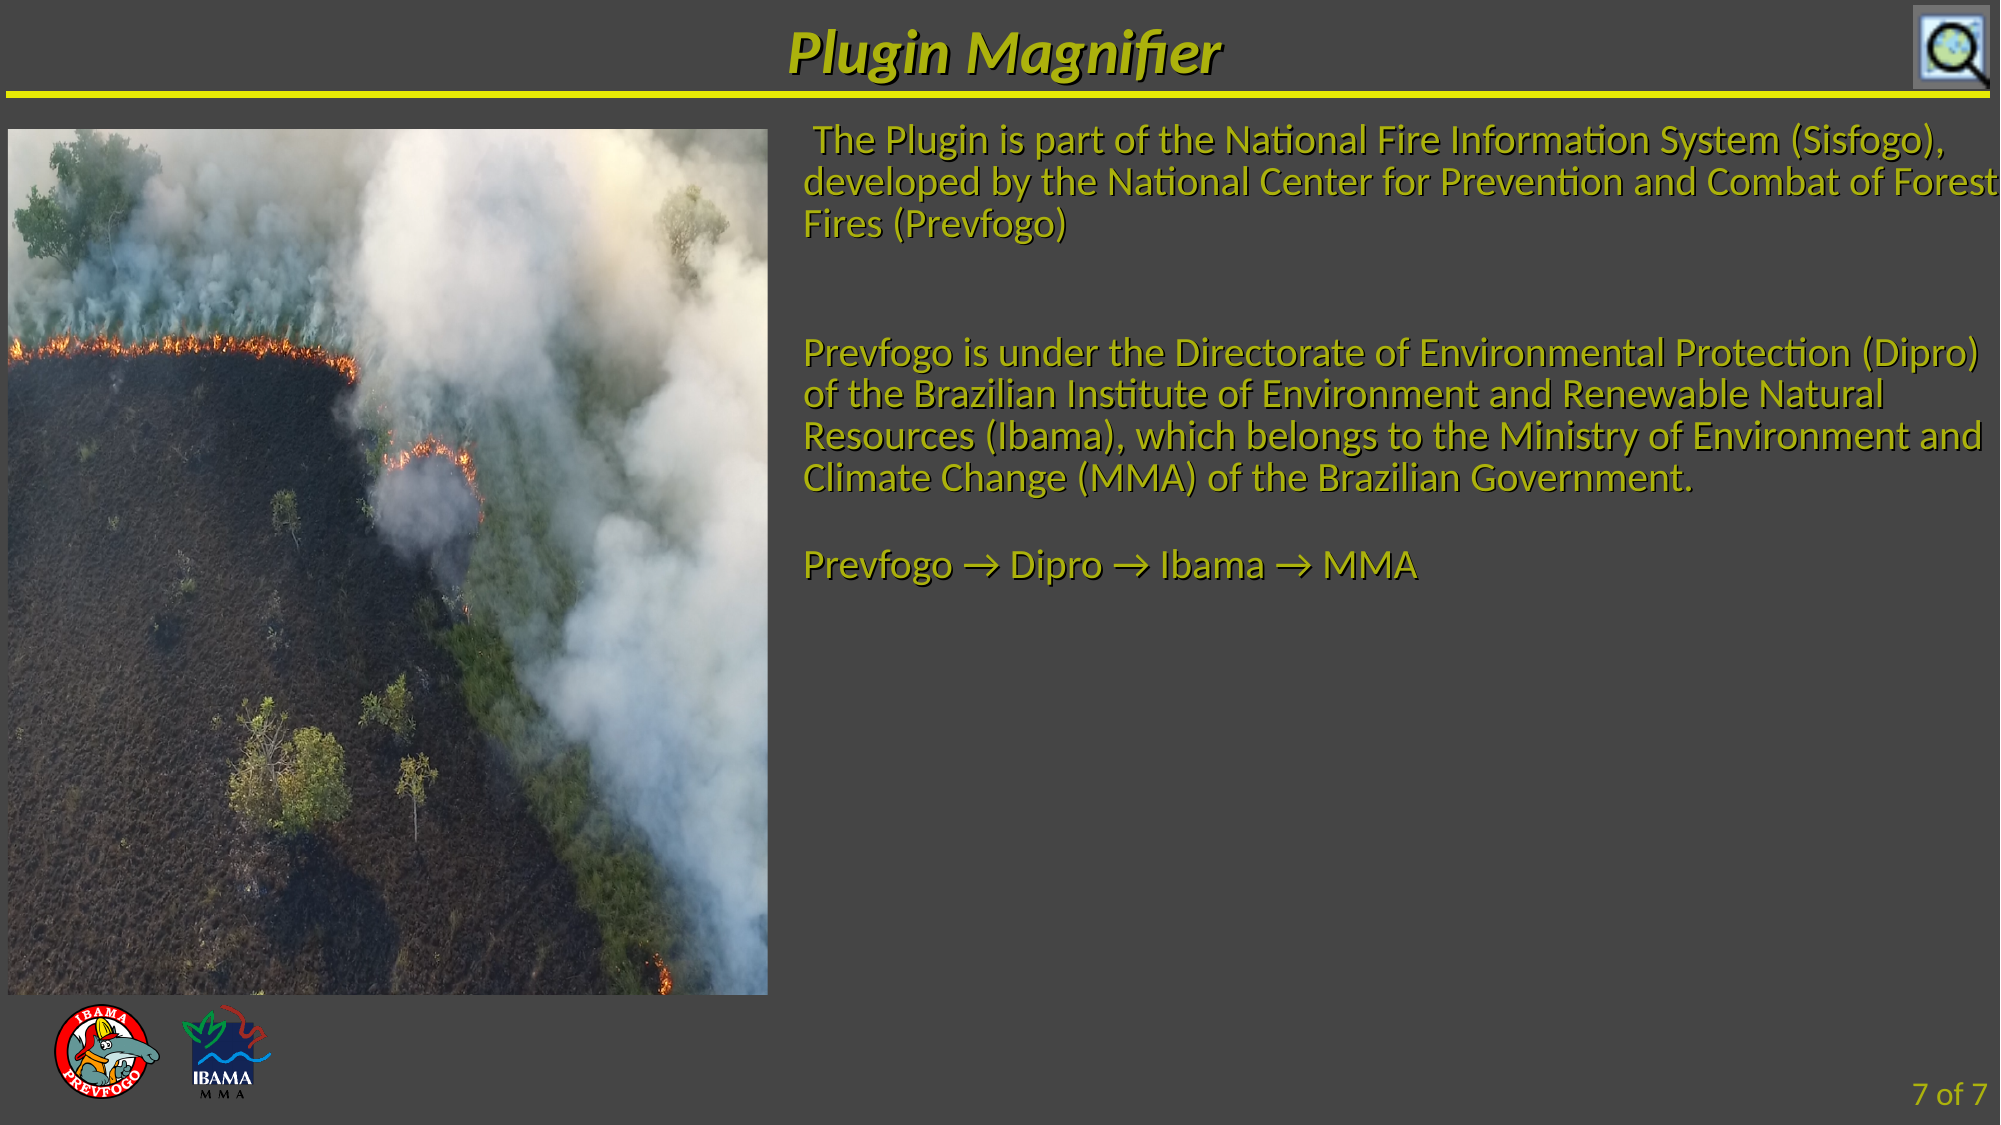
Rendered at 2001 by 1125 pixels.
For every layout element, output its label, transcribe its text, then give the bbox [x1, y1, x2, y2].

picture [54, 1004, 160, 1099]
text_box The Plugin is part of the National Fire Information System (Sisfogo), developed by the National Center for Prevention and Combat of Forest Fires (Prevfogo) Prevfogo is under the Directorate of Environmental Protection (Dipro) of the Brazilian Institute of Environment and Renewable Natural Resources (Ibama), which belongs to the Ministry of Environment and Climate Change (MMA) of the Brazilian Government. Prevfogo → Dipro → Ibama → MMA [803, 122, 2000, 784]
text_box <número> of 7 [1757, 1080, 1989, 1125]
picture [173, 1004, 272, 1099]
subtitle Plugin Magnifier [9, 11, 2000, 95]
picture [1913, 5, 1990, 89]
picture [7, 129, 768, 996]
